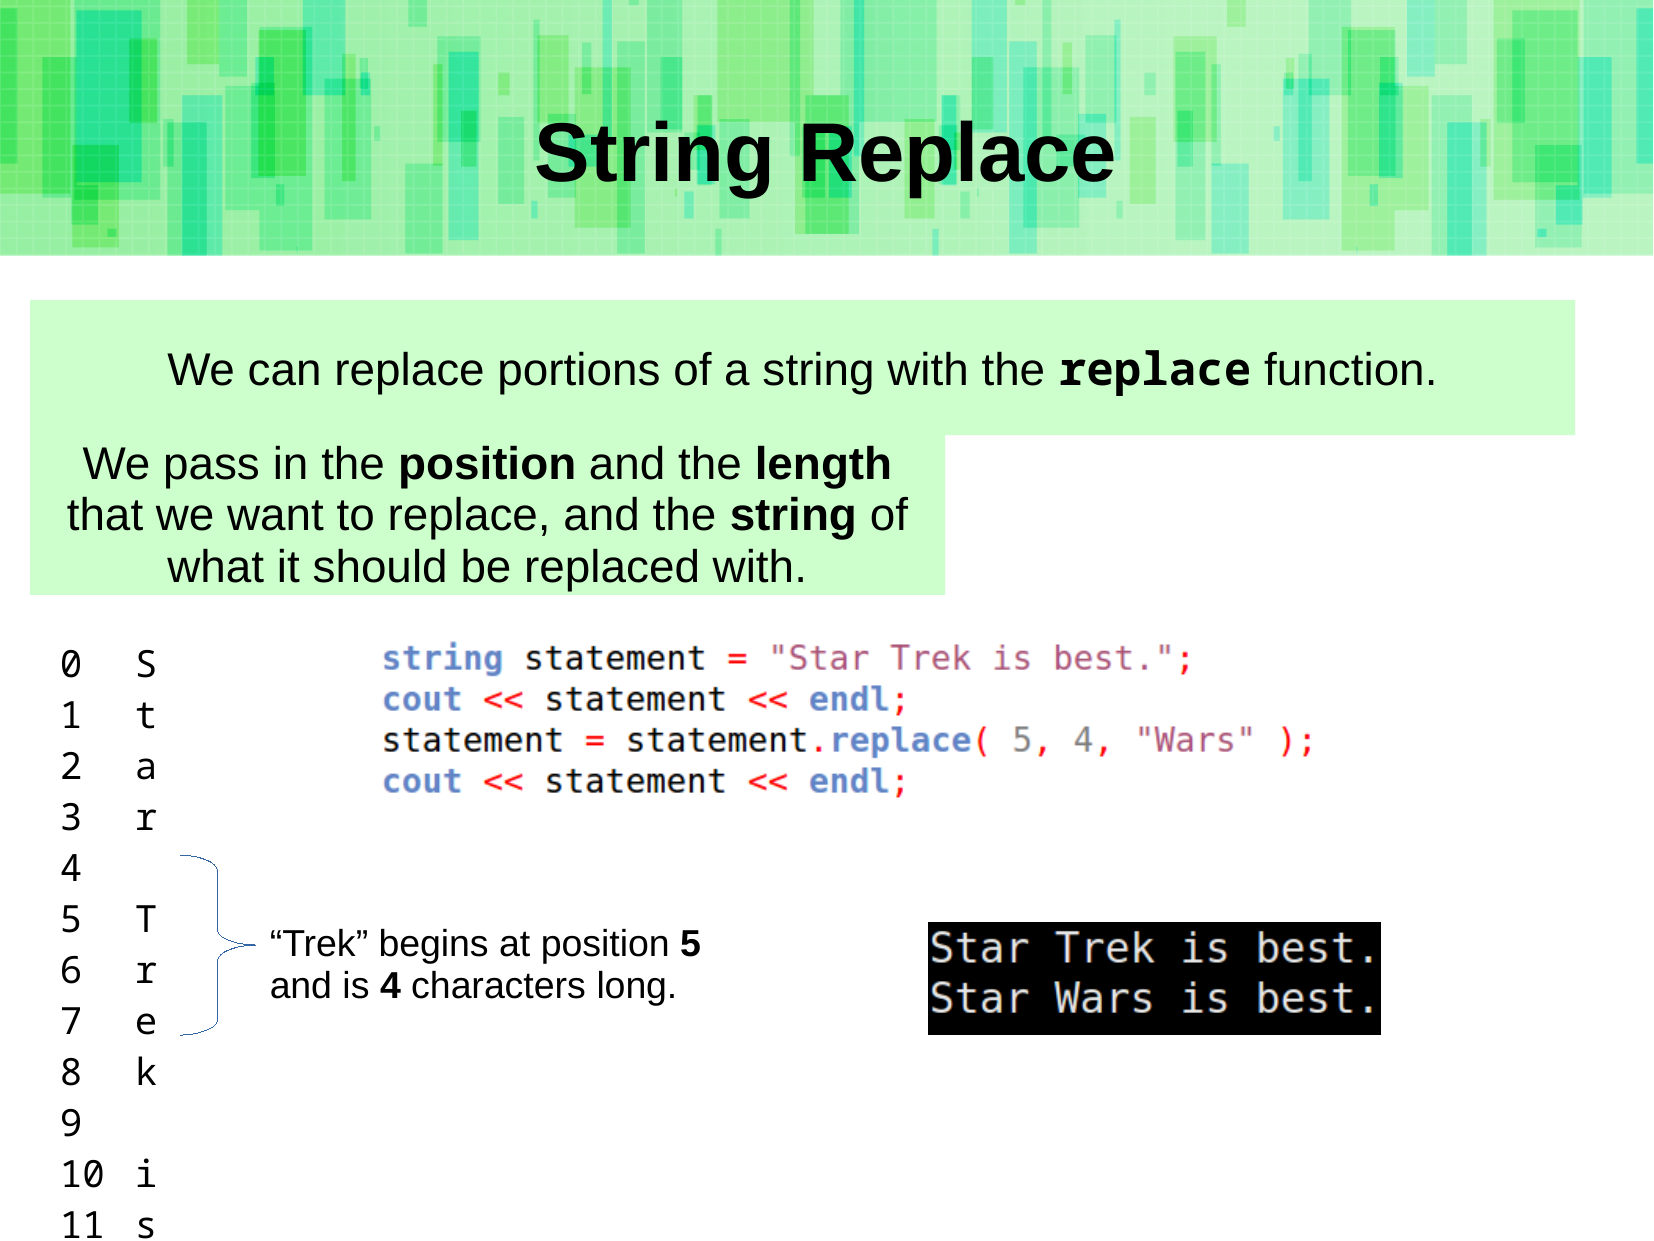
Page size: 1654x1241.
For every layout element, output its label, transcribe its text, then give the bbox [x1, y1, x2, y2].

text_box We pass in the position and the length that we want to replace, and the string of what it should be replaced with. [30, 435, 946, 595]
title String Replace [82, 49, 1571, 257]
text_box “Trek” begins at position 5 and is 4 characters long. [255, 915, 751, 1014]
picture [0, 0, 1654, 1241]
text_box We can replace portions of a string with the replace function. [30, 300, 1576, 436]
text_box 0 S 1 t 2 a 3 r 4 5 T 6 r 7 e 8 k 9 10 i 11 s [45, 630, 196, 1168]
